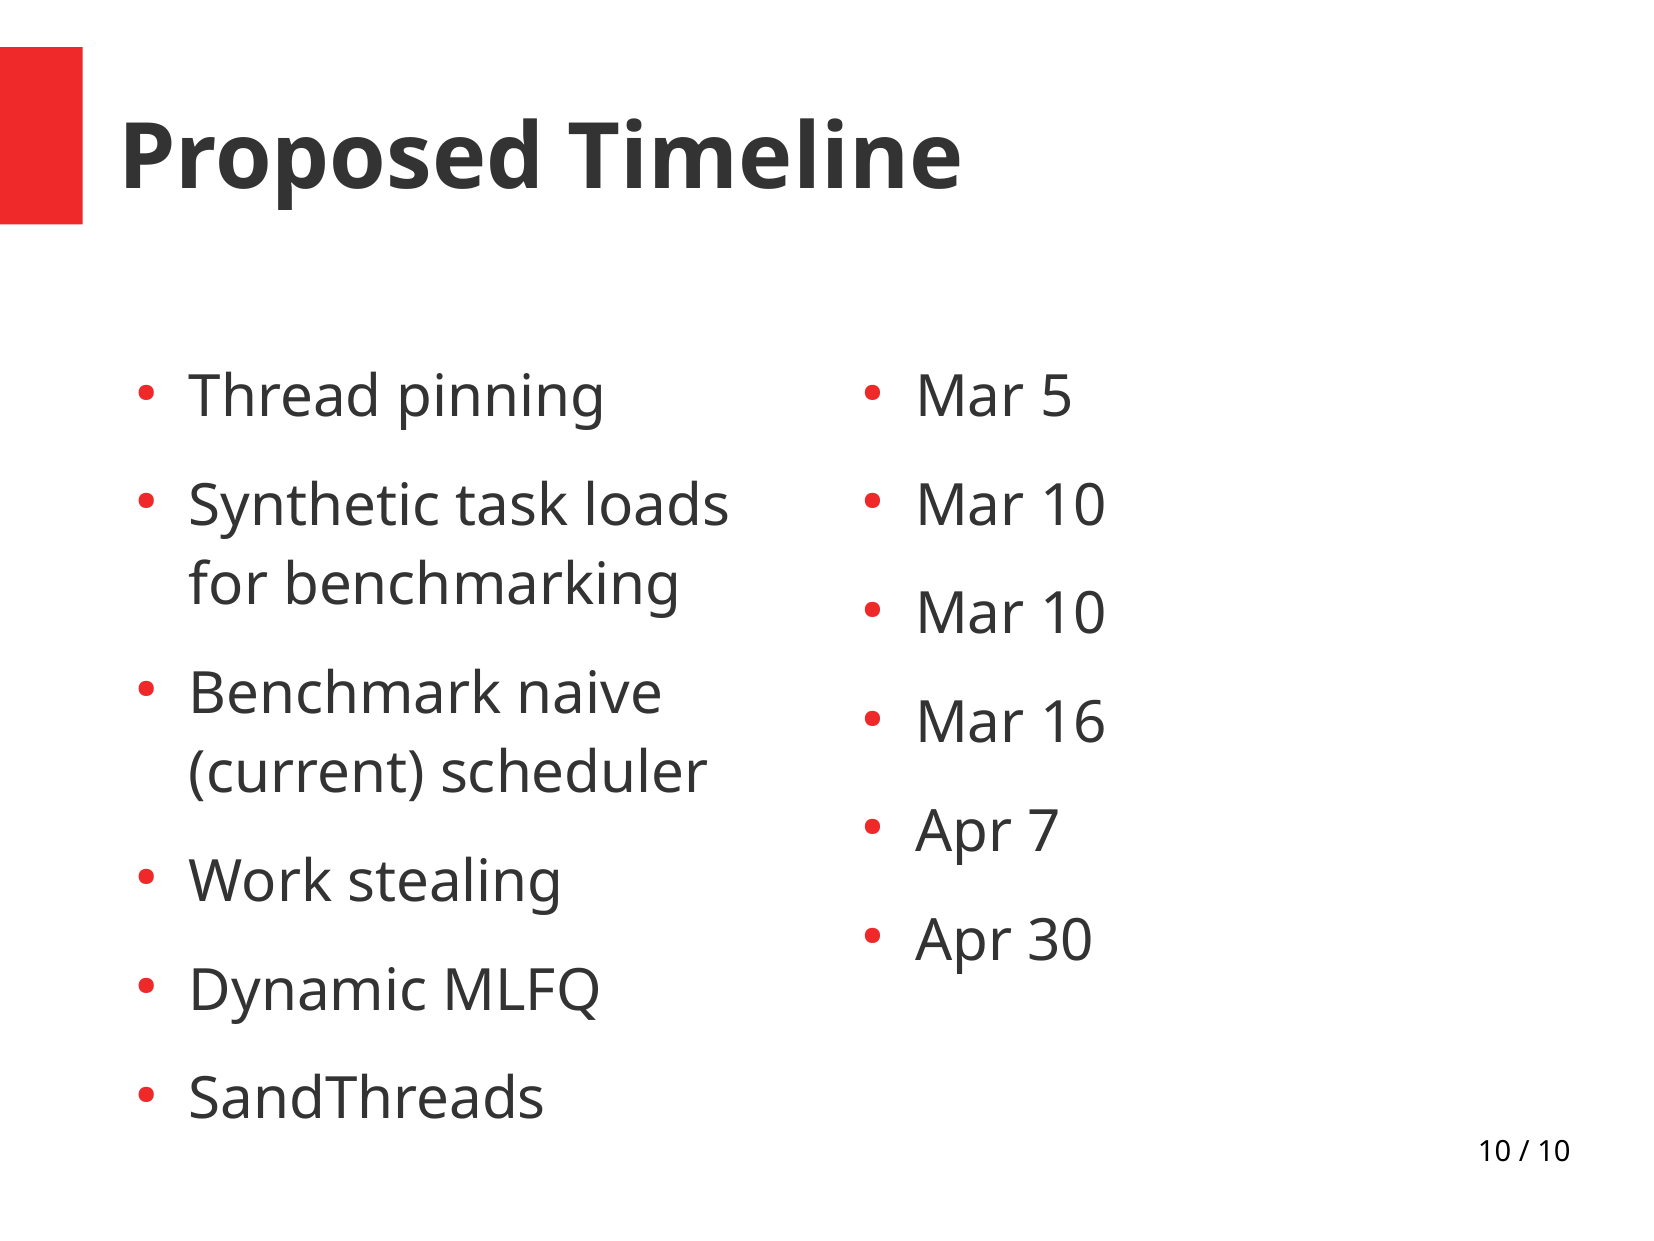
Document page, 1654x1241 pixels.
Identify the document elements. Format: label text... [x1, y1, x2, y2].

title Proposed Timeline [118, 49, 1571, 257]
list Thread pinning Synthetic task loads for benchmarking Benchmark naive (current) scheduler Work stealing Dynamic MLFQ SandThreads [118, 354, 810, 1074]
list Mar 5 Mar 10 Mar 10 Mar 16 Apr 7 Apr 30 [844, 354, 1536, 1074]
